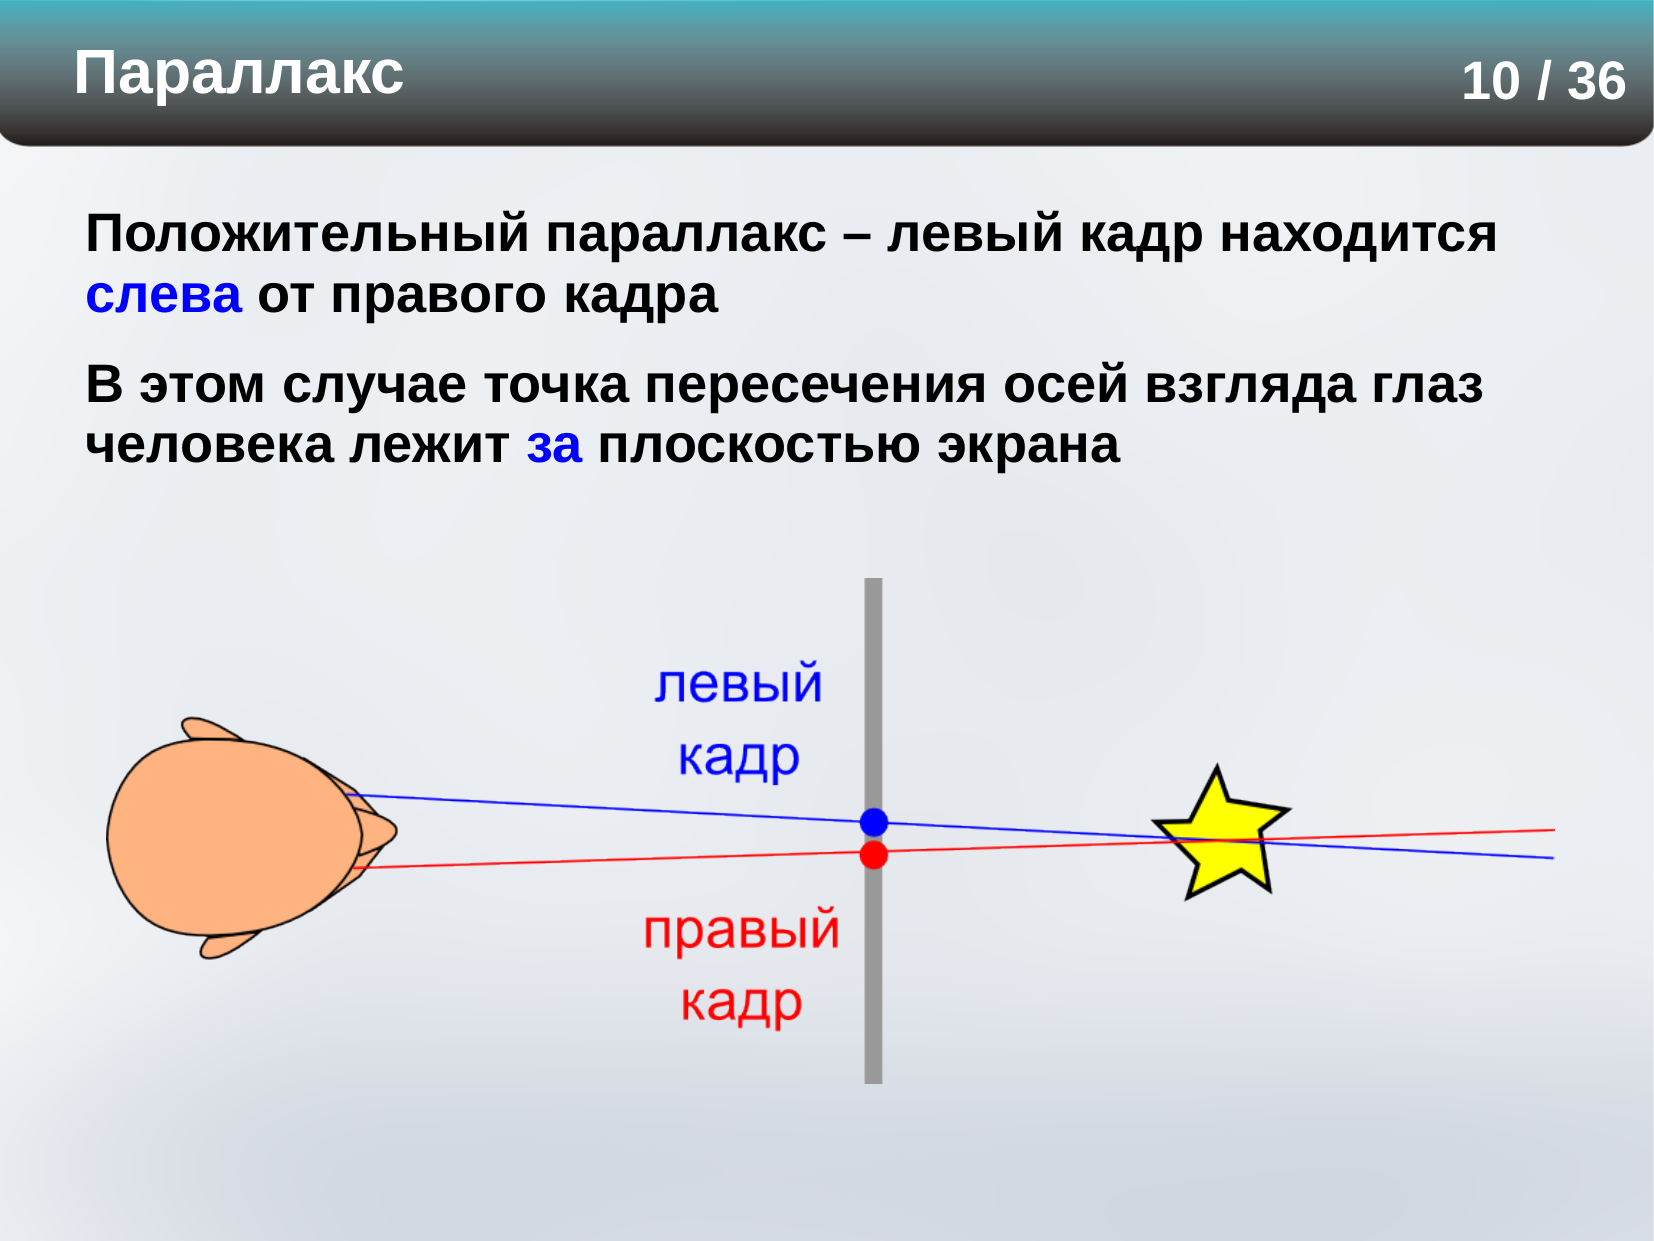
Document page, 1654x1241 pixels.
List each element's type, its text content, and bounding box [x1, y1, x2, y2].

text_box Положительный параллакс – левый кадр находится слева от правого кадра В этом случае точка пересечения осей взгляда глаз человека лежит за плоскостью экрана [70, 195, 1625, 482]
picture [0, 0, 1654, 1241]
text_box <номер> / 36 [1446, 42, 1654, 179]
text_box Параллакс [59, 29, 1359, 115]
